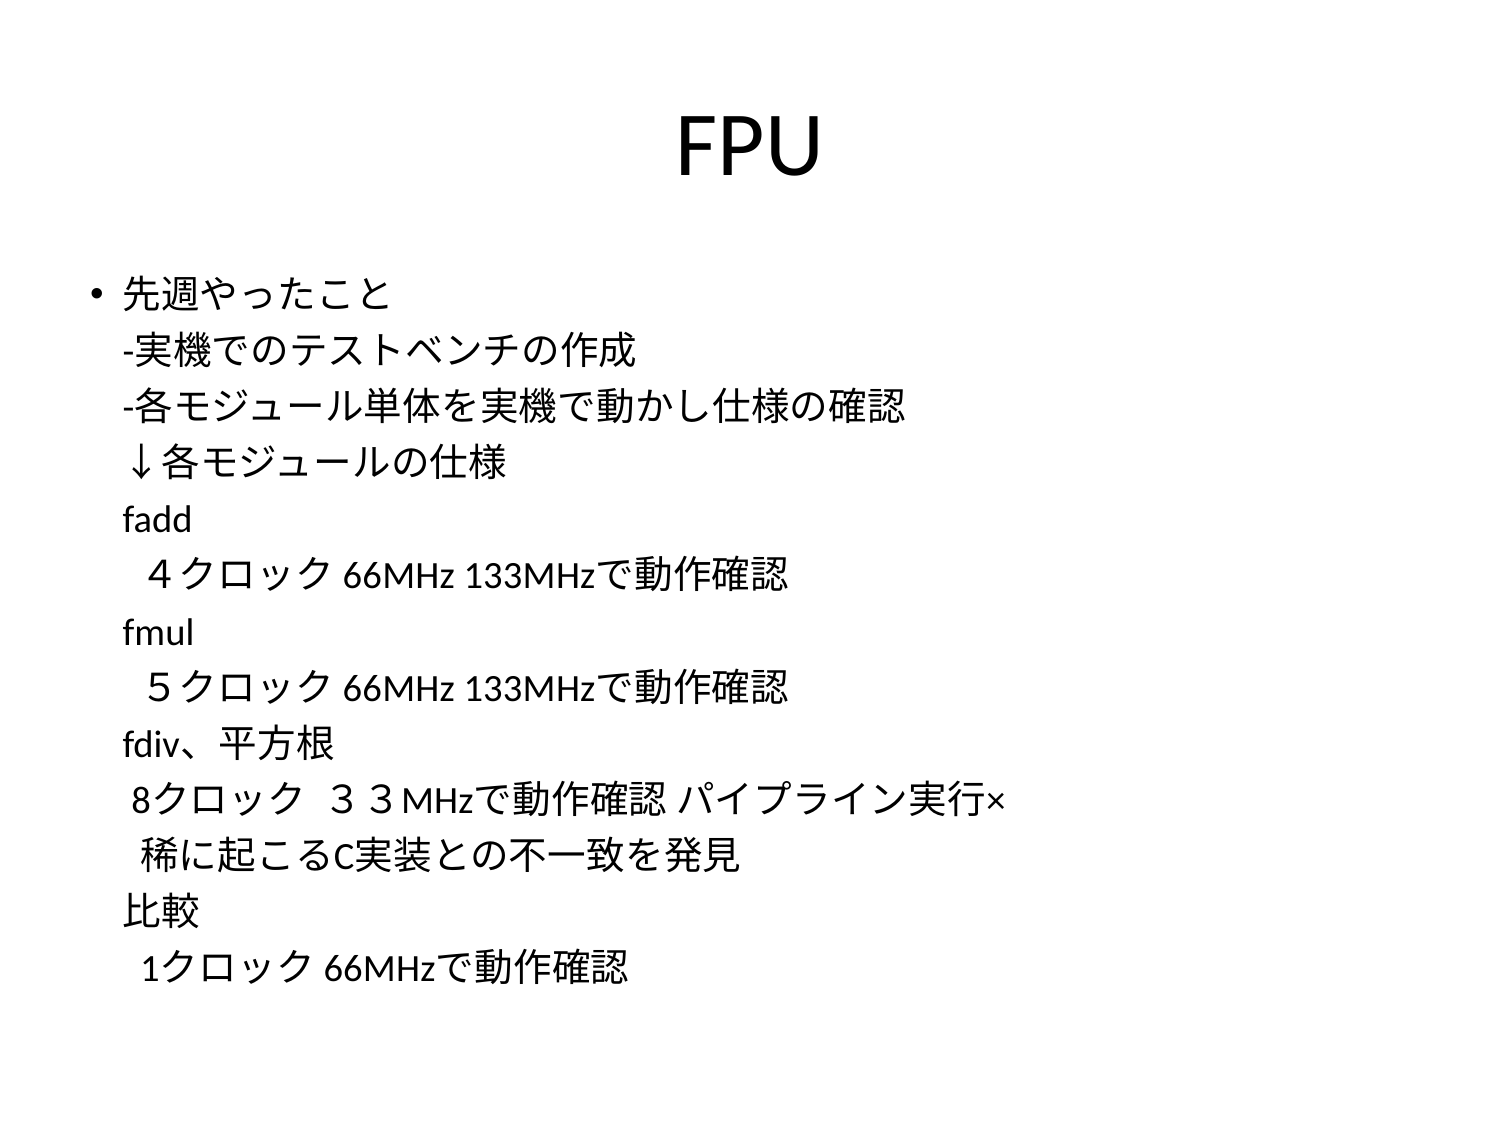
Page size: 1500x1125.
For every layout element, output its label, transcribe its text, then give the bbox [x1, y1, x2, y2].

title FPU [75, 45, 1426, 233]
list 先週やったこと -実機でのテストベンチの作成 -各モジュール単体を実機で動かし仕様の確認 ↓各モジュールの仕様 fadd ４クロック 66MHz 133MHzで動作確認 fmul ５クロック 66MHz 133MHzで動作確認 fdiv、平方根 8クロック ３３MHzで動作確認 パイプライン実行× 稀に起こるC実装との不一致を発見 比較 1クロック 66MHzで動作確認 [75, 262, 1426, 1005]
